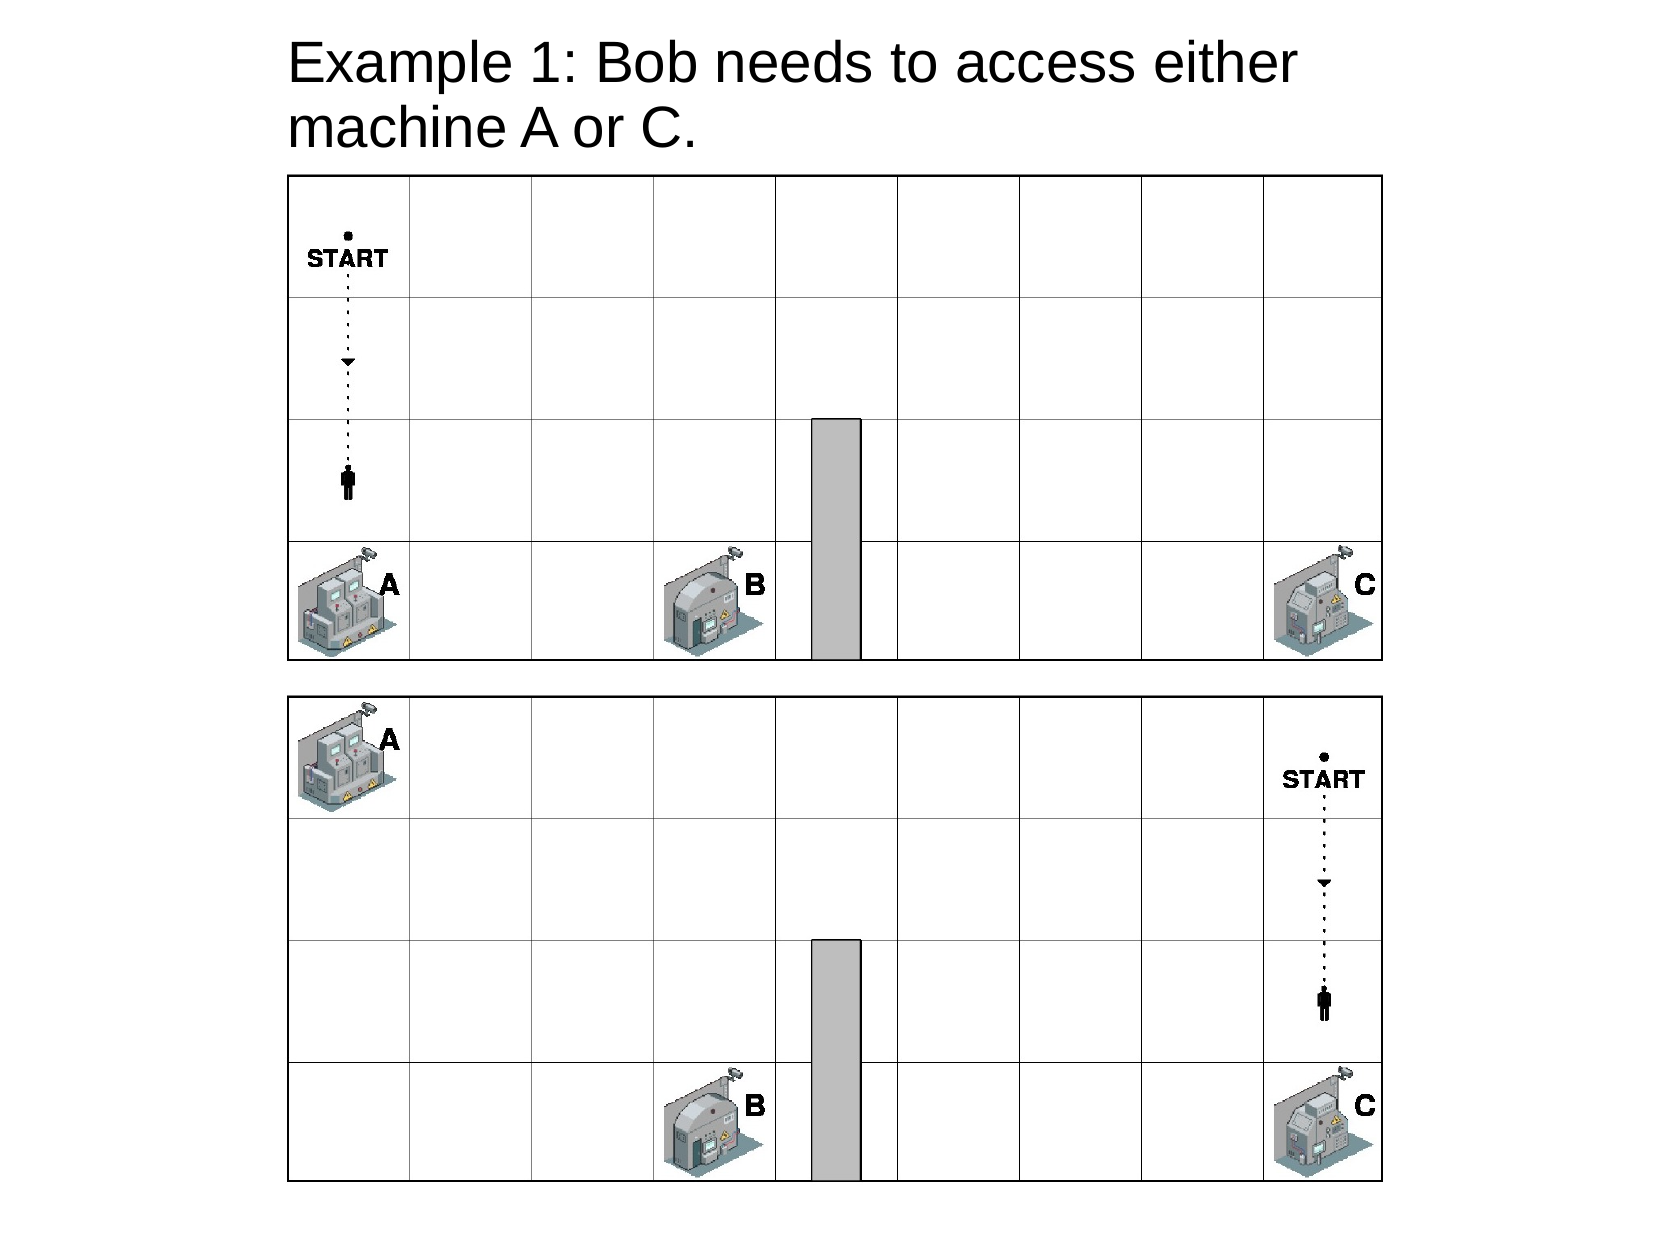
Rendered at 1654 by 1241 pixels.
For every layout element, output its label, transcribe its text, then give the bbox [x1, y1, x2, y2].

text_box Example 1: Bob needs to access either machine A or C. [272, 22, 1488, 503]
picture [270, 157, 1400, 1199]
